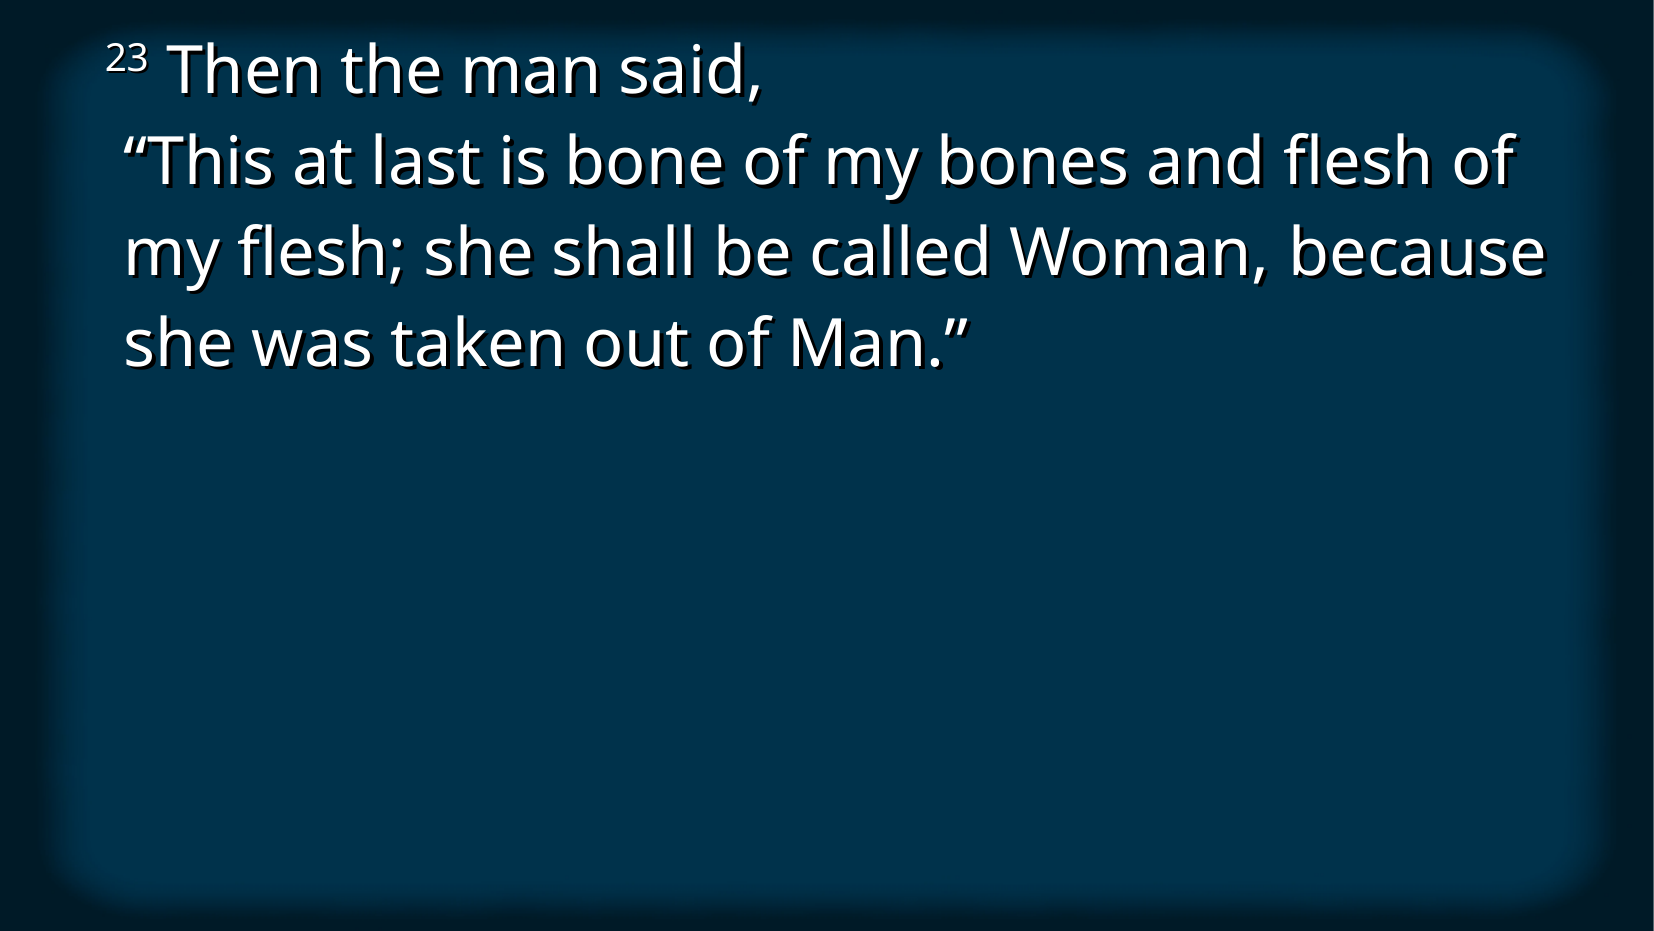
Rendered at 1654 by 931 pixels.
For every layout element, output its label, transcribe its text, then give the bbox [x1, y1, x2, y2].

picture [0, 0, 1654, 931]
text_box 23 Then the man said, “This at last is bone of my bones and flesh of my flesh; she shall be called Woman, because she was taken out of Man.” [90, 15, 1576, 385]
